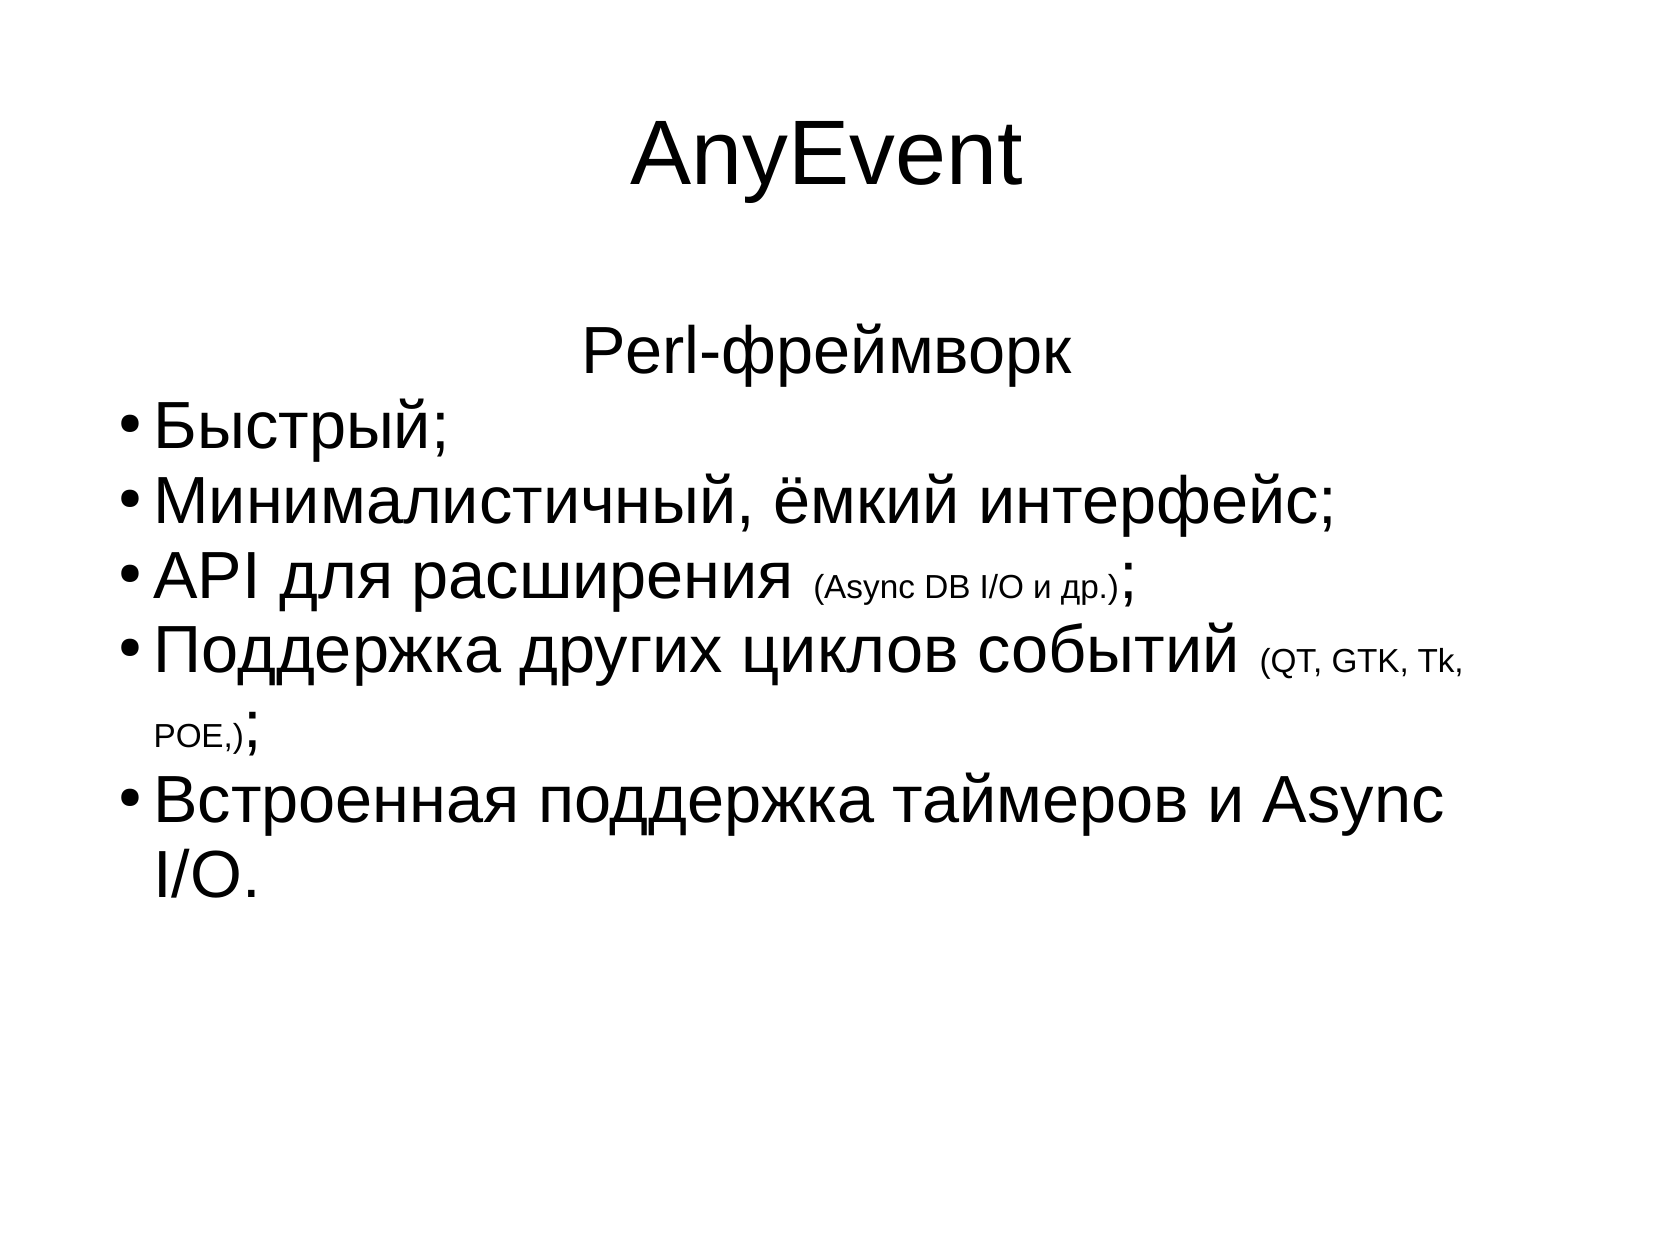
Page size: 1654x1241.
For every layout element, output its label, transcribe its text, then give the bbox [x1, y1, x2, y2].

title AnyEvent [82, 49, 1571, 257]
subtitle Perl-фреймворк Быстрый; Минималистичный, ёмкий интерфейс; API для расширения (Async DB I/O и др.); Поддержка других циклов событий (QT, GTK, Tk, POE,); Встроенная поддержка таймеров и Async I/O. [82, 290, 1571, 1010]
